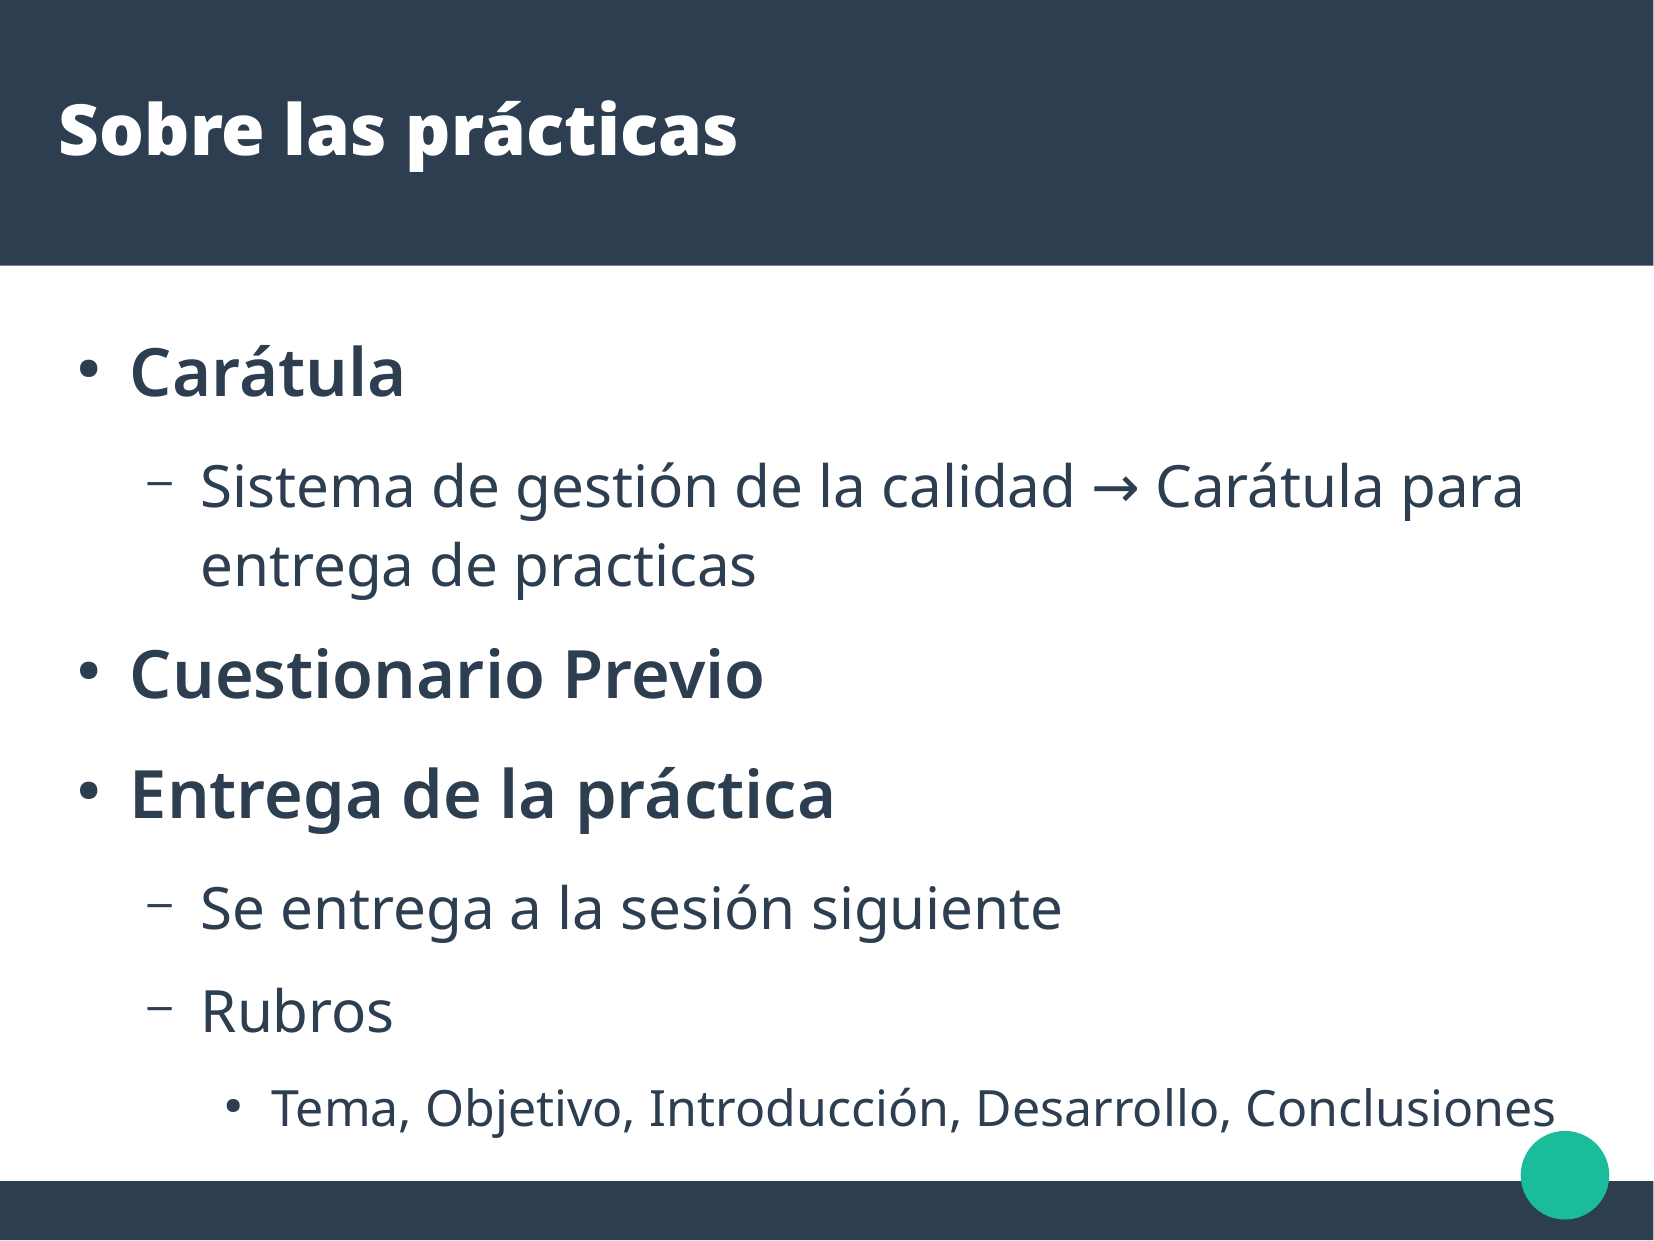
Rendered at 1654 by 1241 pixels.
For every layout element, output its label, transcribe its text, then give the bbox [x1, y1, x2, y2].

list Carátula Sistema de gestión de la calidad → Carátula para entrega de practicas Cuestionario Previo Entrega de la práctica Se entrega a la sesión siguiente Rubros Tema, Objetivo, Introducción, Desarrollo, Conclusiones [59, 324, 1595, 1152]
title Sobre las prácticas [59, 49, 1595, 207]
